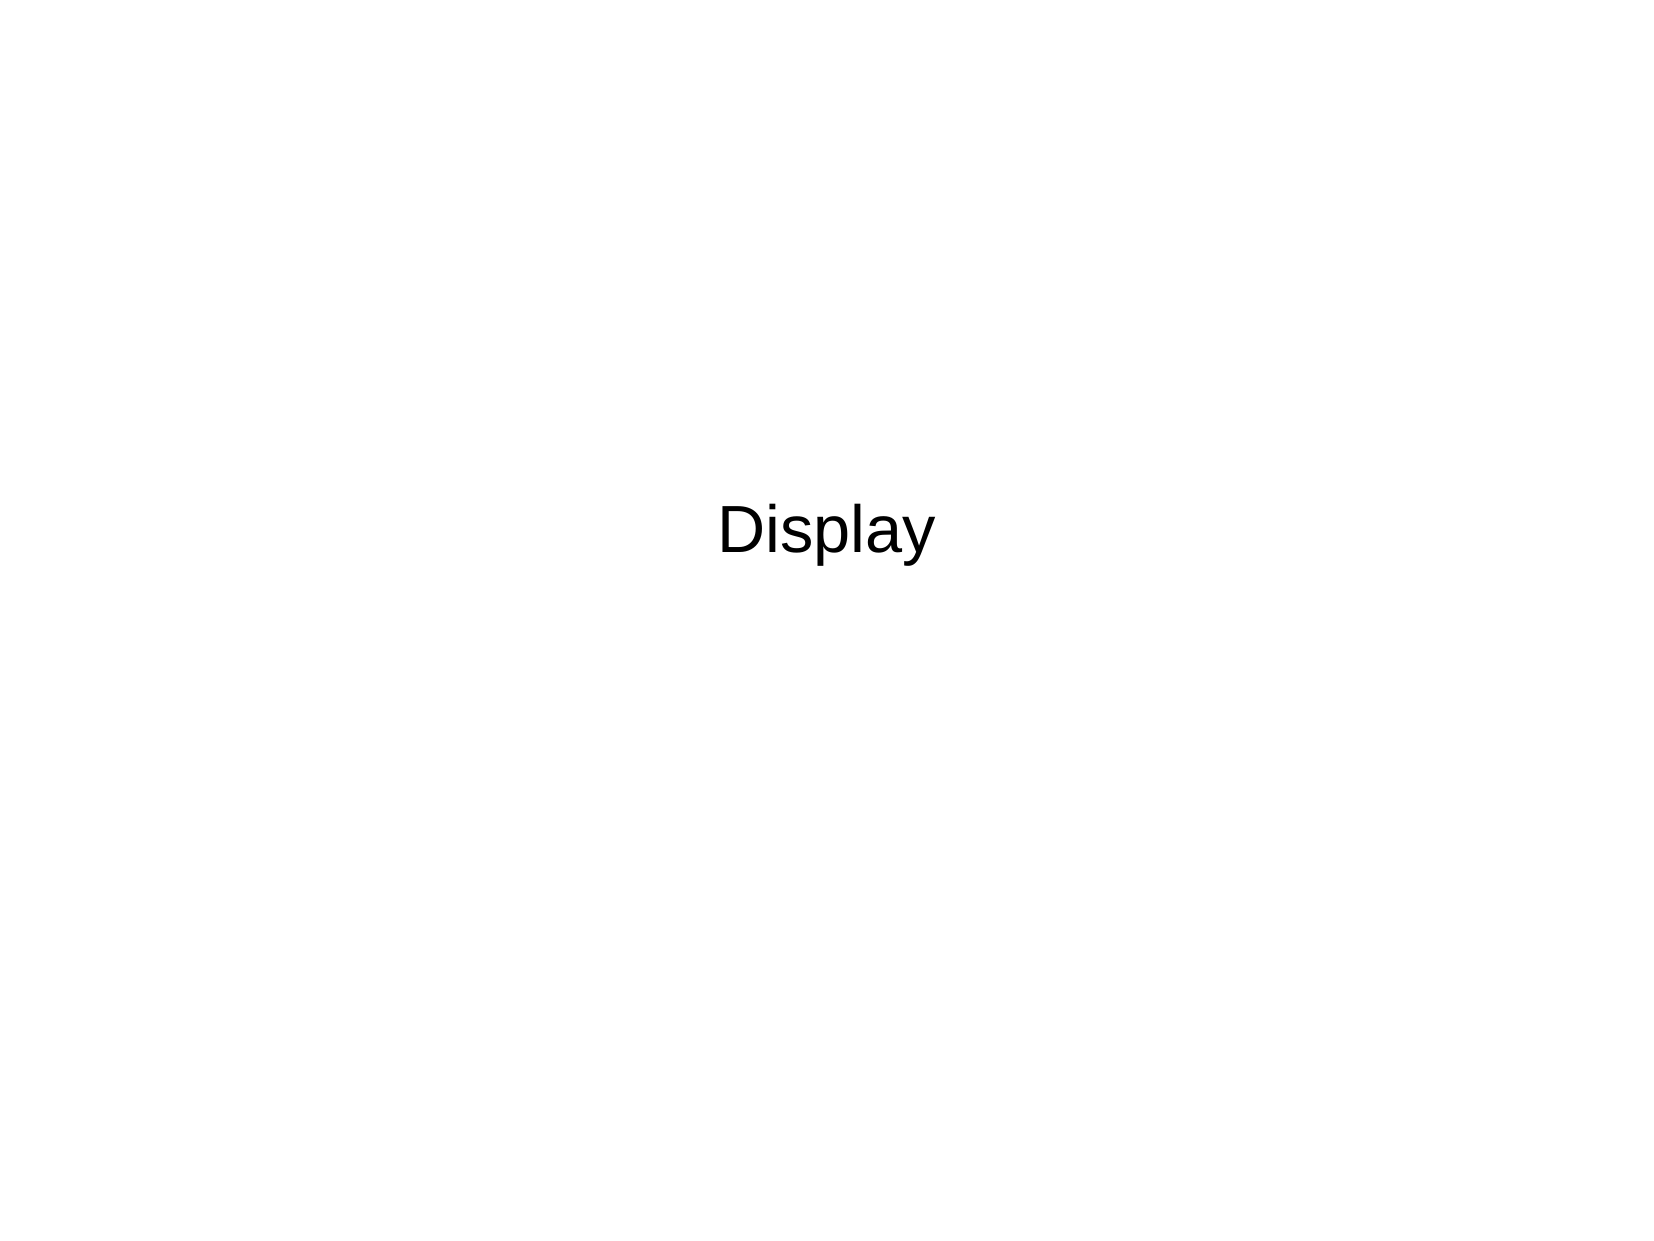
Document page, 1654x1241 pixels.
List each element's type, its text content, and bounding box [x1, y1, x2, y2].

subtitle Display [82, 49, 1571, 1010]
